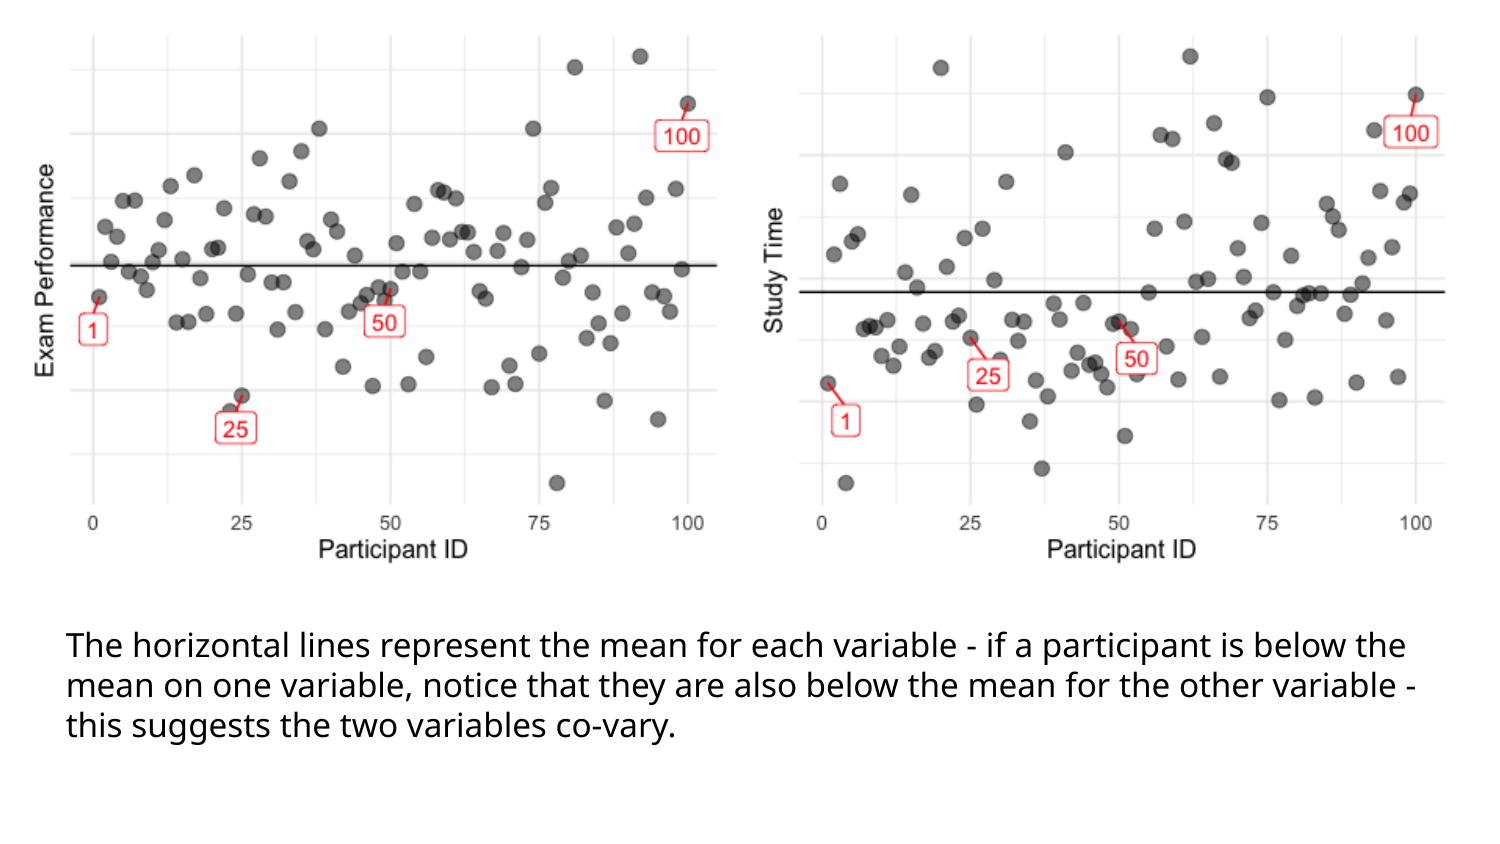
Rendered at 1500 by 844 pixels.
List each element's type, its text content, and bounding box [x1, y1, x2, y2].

text_box The horizontal lines represent the mean for each variable - if a participant is below the mean on one variable, notice that they are also below the mean for the other variable - this suggests the two variables co-vary. [50, 609, 1457, 802]
picture [753, 24, 1457, 574]
picture [24, 24, 729, 574]
